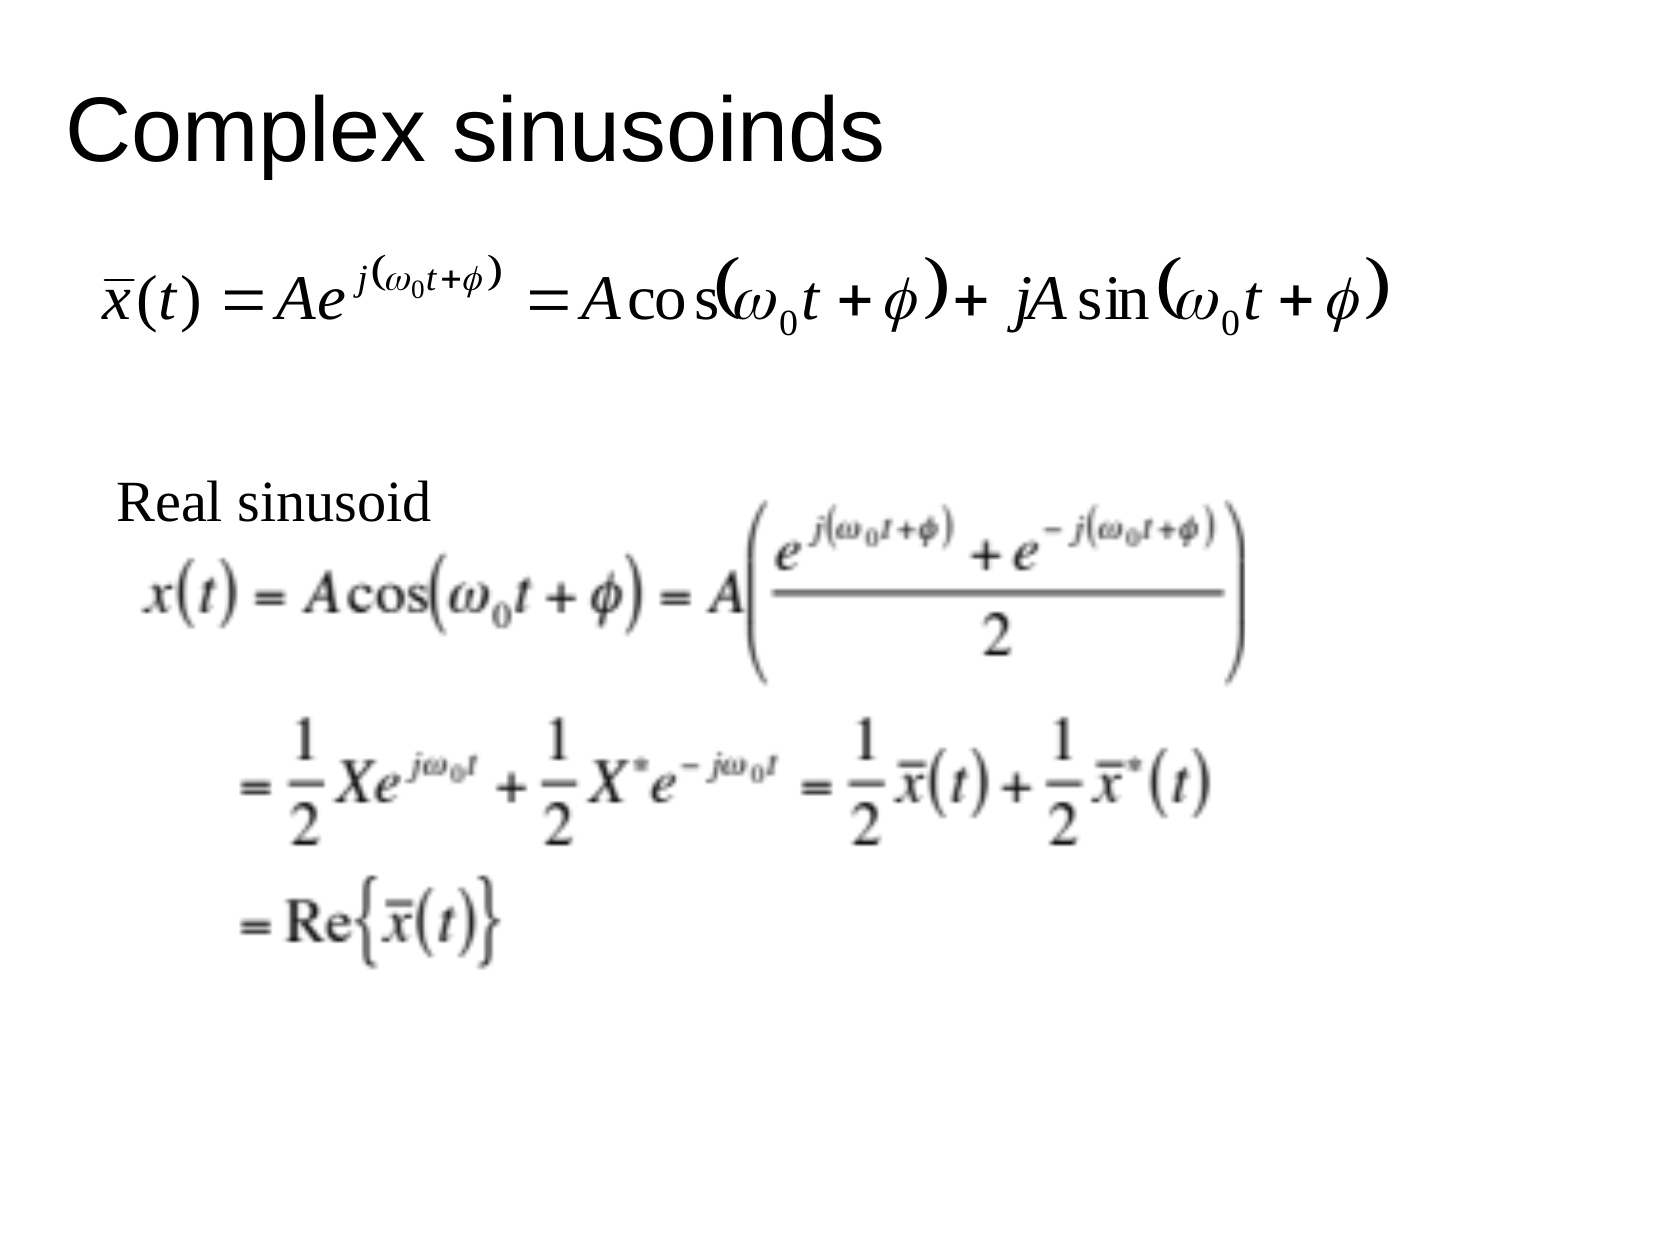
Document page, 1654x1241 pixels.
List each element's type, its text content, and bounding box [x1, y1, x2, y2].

text_box Real sinusoid [101, 451, 448, 542]
picture [135, 495, 1246, 970]
title Complex sinusoinds [65, 25, 1554, 233]
picture [90, 250, 1390, 351]
